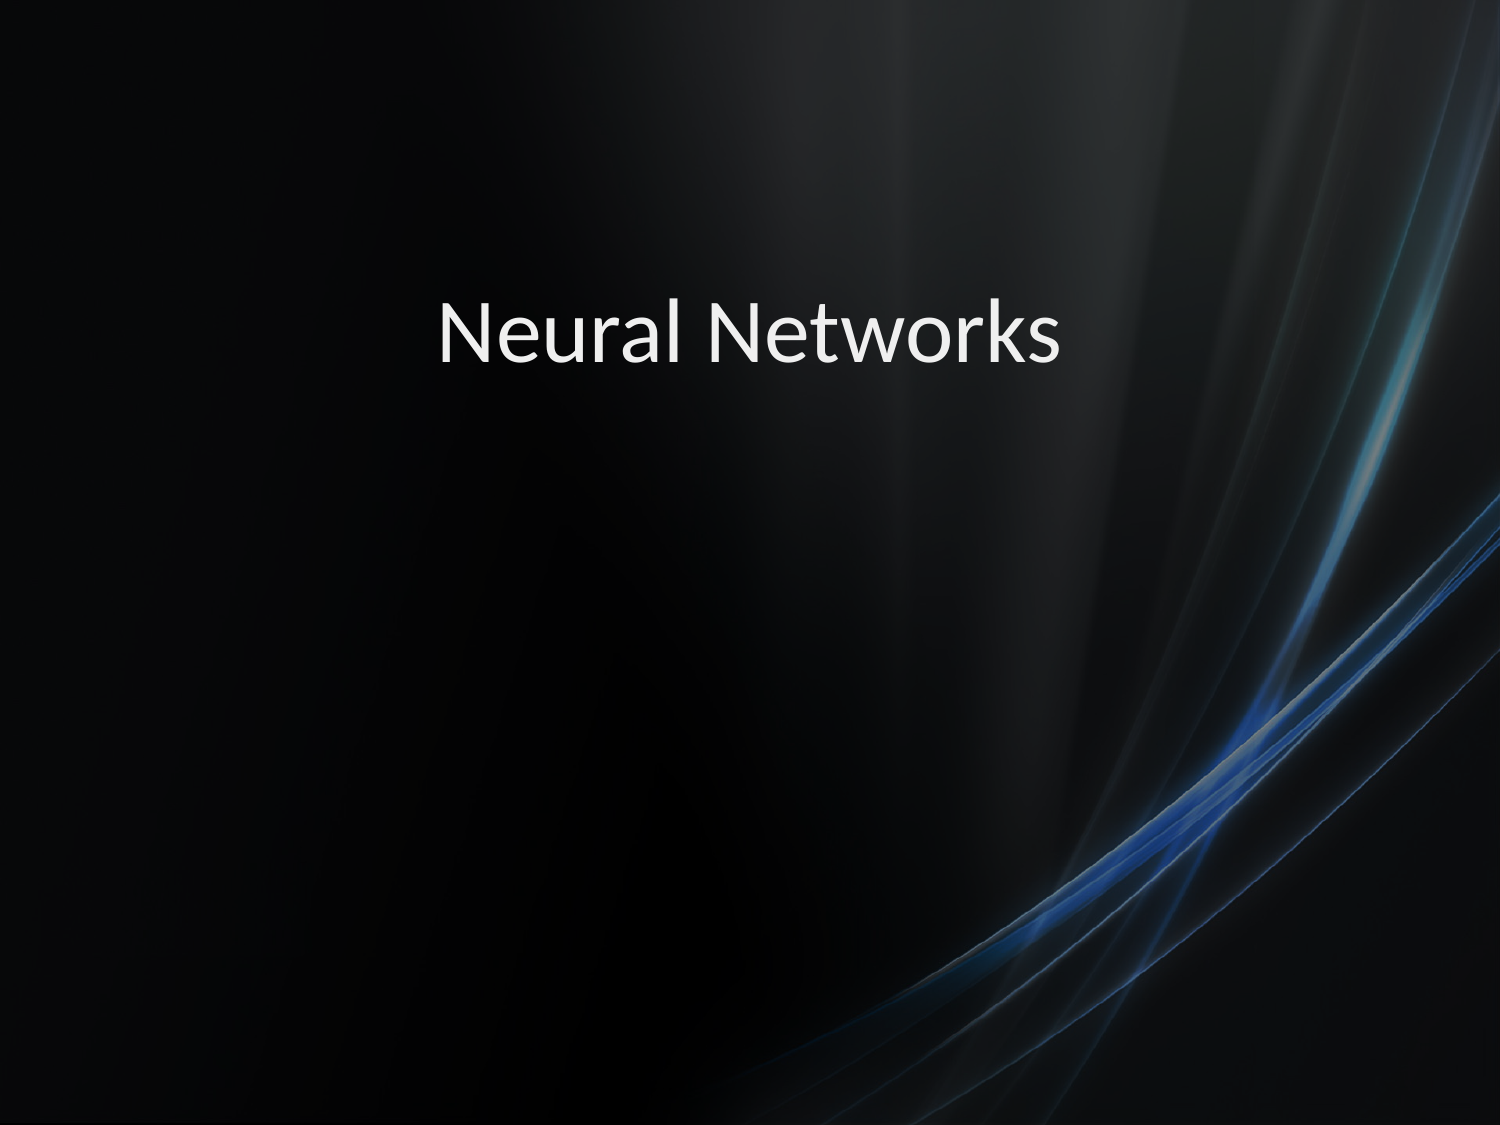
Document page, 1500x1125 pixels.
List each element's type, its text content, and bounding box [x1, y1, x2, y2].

picture [0, 0, 1500, 1125]
title Neural Networks [75, 232, 1425, 420]
